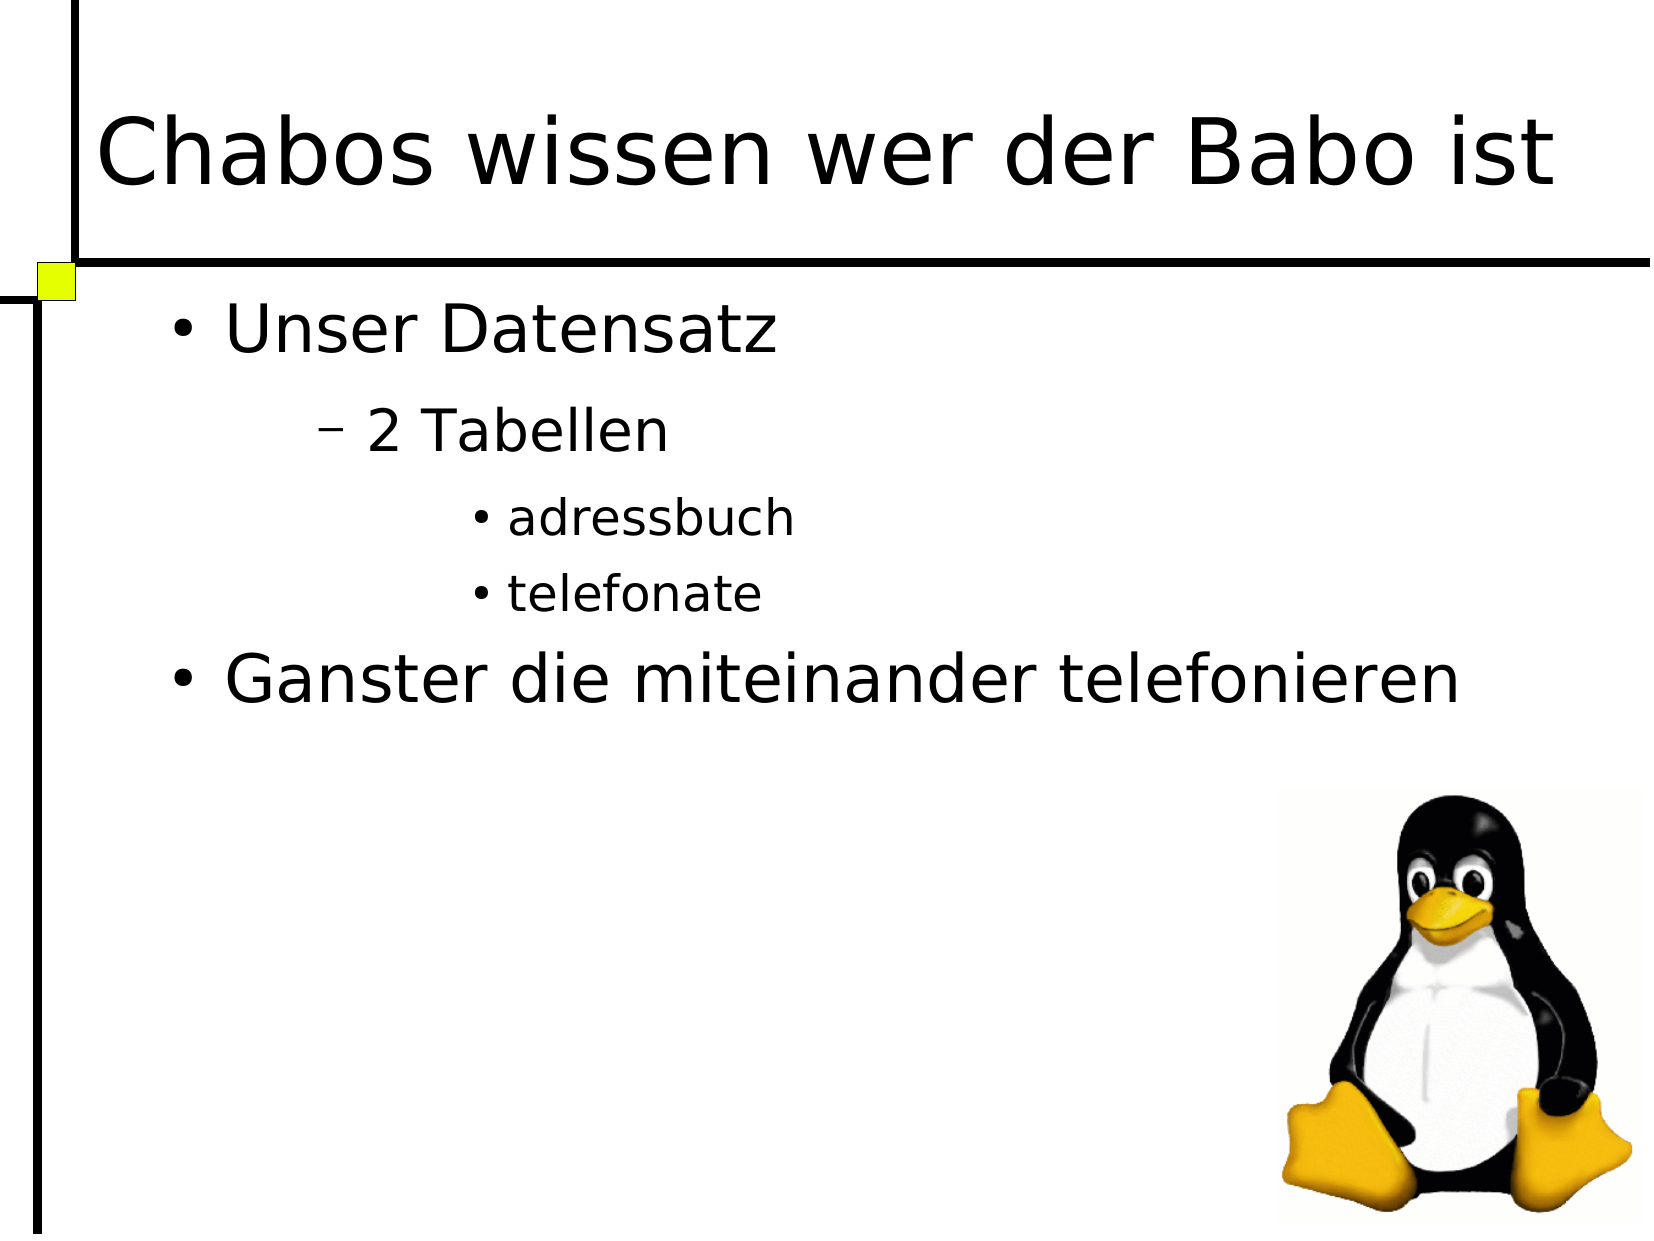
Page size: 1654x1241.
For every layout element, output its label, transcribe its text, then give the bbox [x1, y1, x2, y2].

title Chabos wissen wer der Babo ist [82, 49, 1571, 257]
list Unser Datensatz 2 Tabellen adressbuch telefonate Ganster die miteinander telefonieren [82, 290, 1571, 1010]
picture [1275, 787, 1642, 1223]
